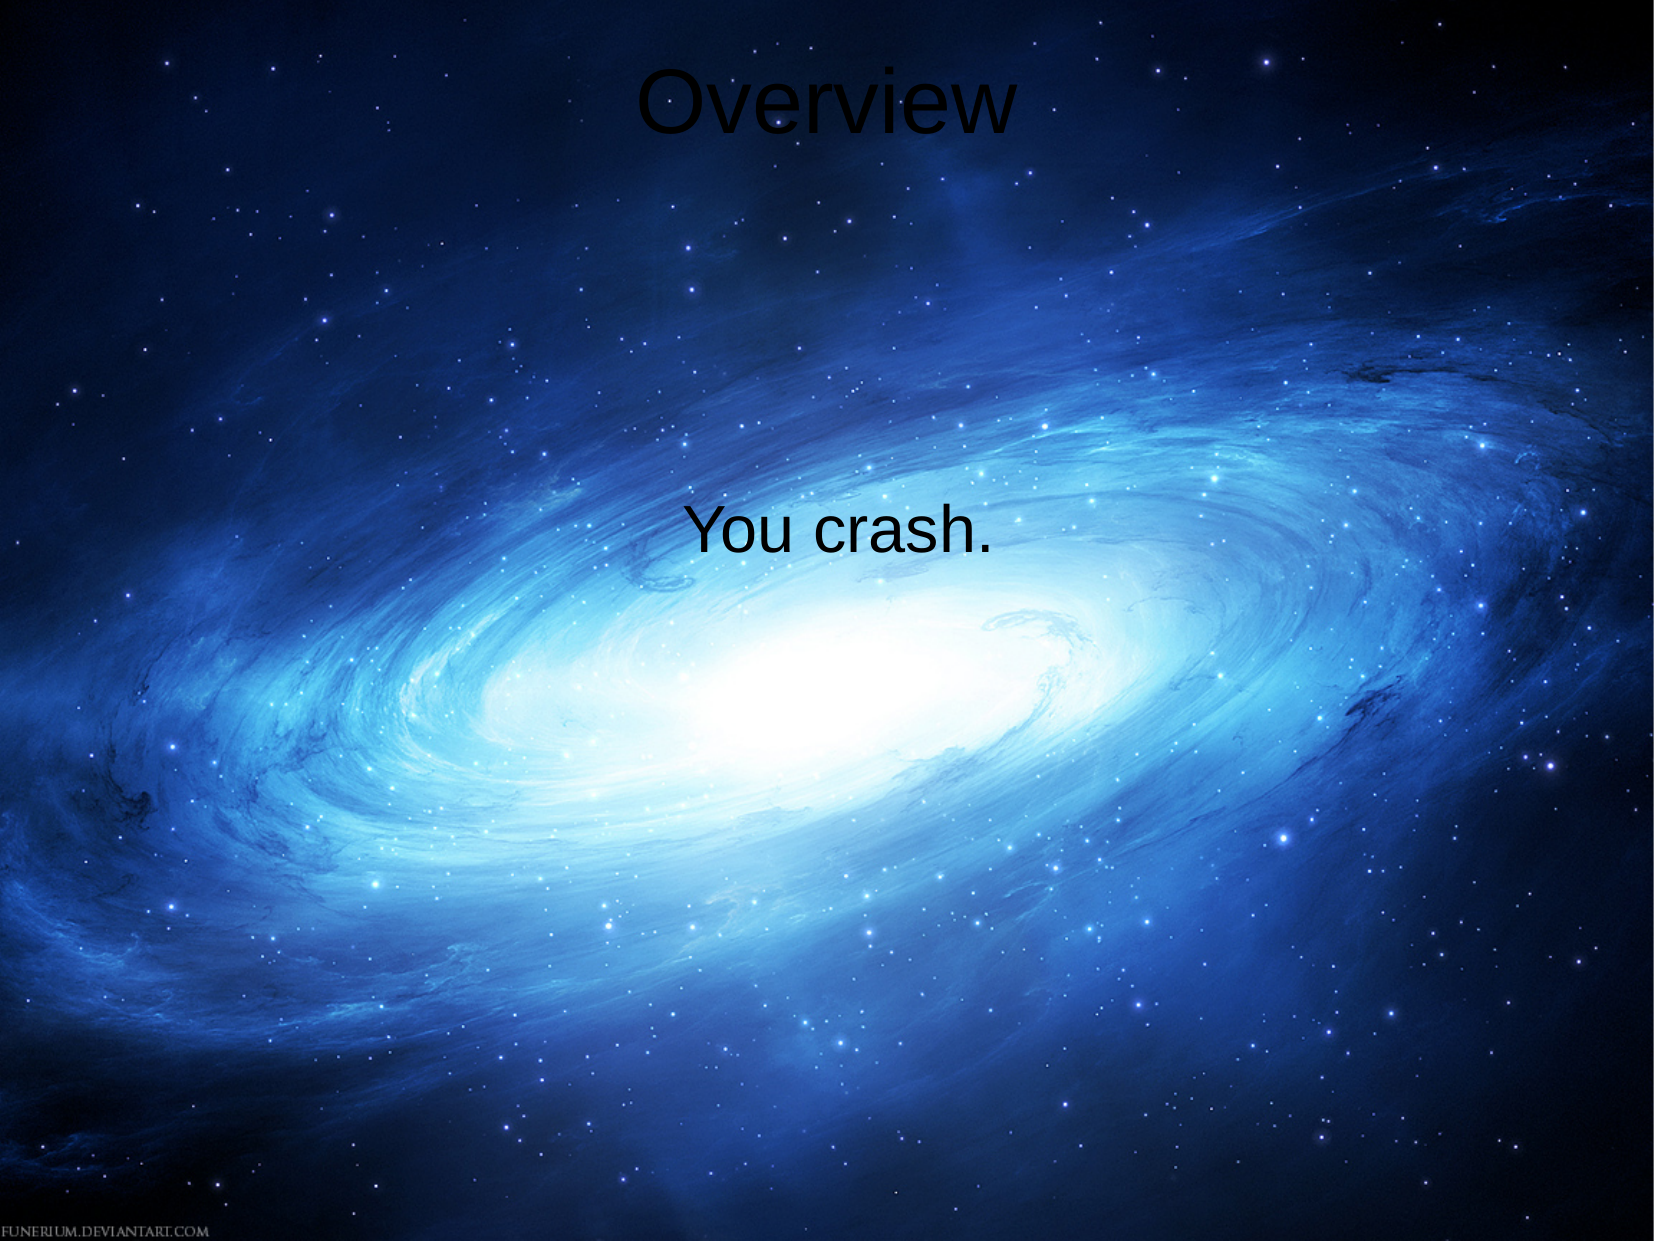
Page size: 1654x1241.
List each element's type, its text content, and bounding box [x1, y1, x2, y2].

subtitle You crash. [82, 49, 1571, 1010]
picture [0, 0, 1654, 1241]
